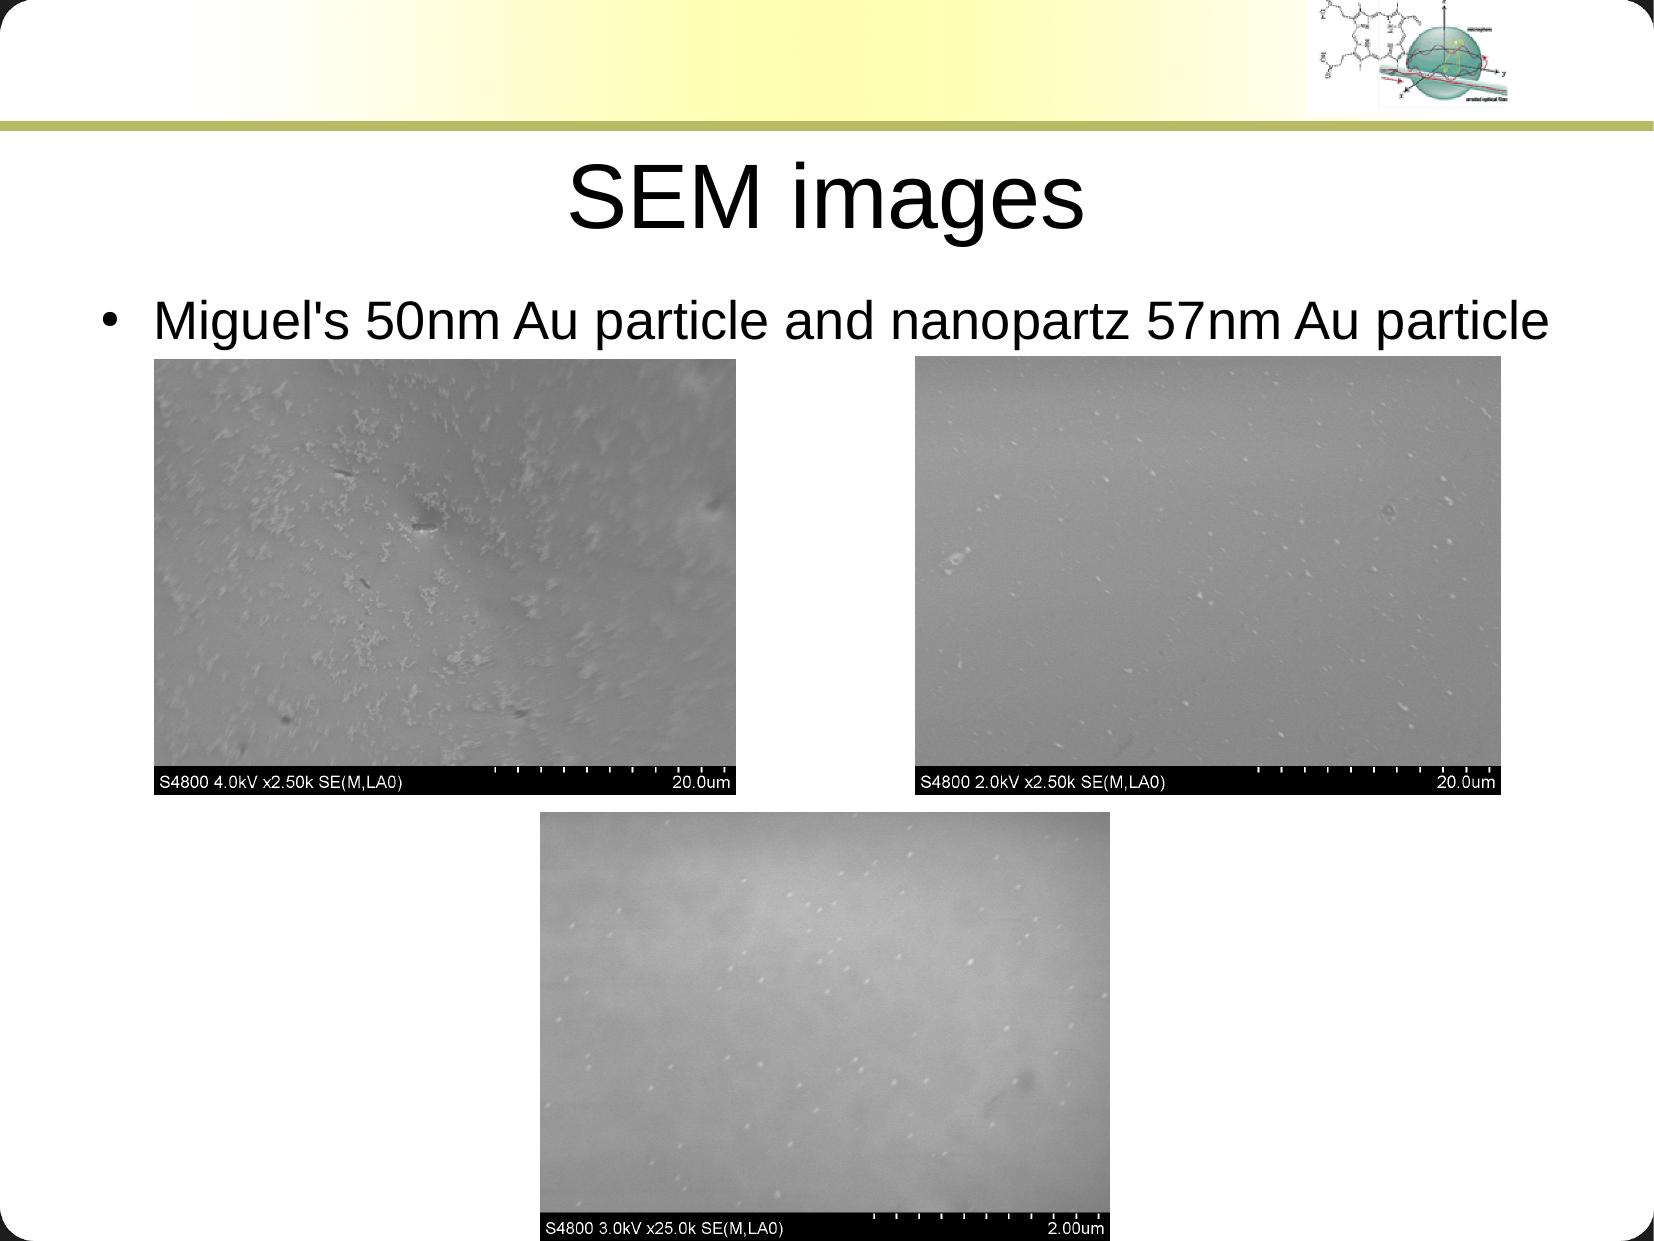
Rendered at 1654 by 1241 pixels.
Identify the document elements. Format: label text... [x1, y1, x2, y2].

list Miguel's 50nm Au particle and nanopartz 57nm Au particle [82, 290, 1606, 1010]
title SEM images [82, 92, 1571, 290]
picture [0, 0, 1654, 1241]
